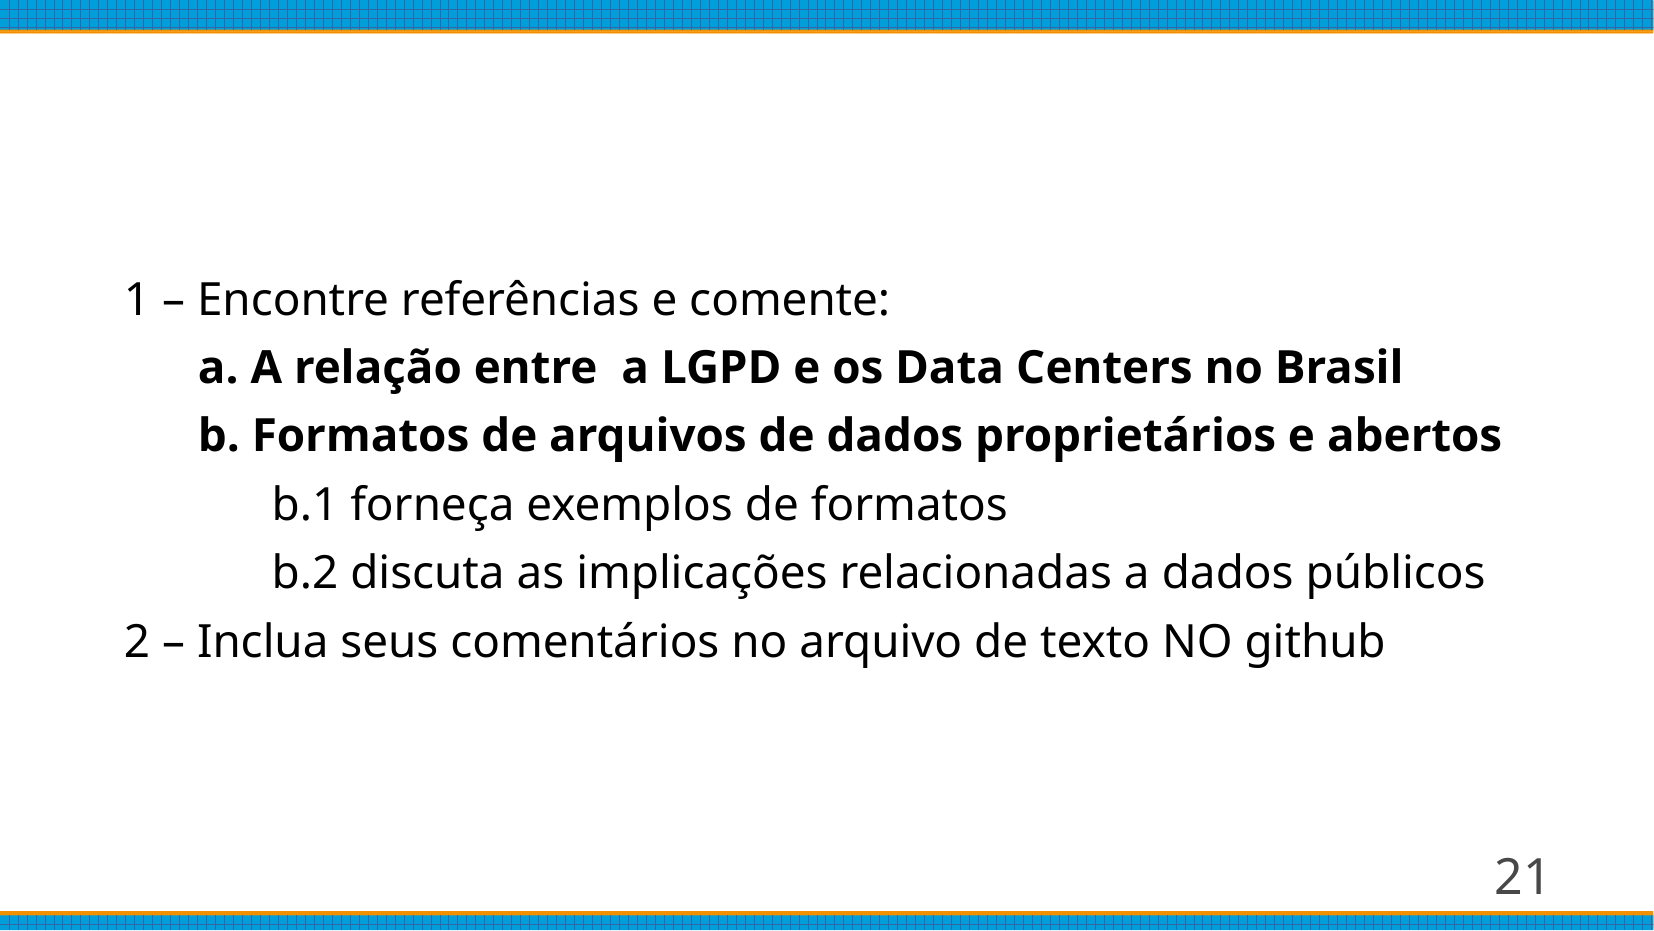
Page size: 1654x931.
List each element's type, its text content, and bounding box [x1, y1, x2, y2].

text_box 1 – Encontre referências e comente: a. A relação entre a LGPD e os Data Centers no Brasil b. Formatos de arquivos de dados proprietários e abertos b.1 forneça exemplos de formatos b.2 discuta as implicações relacionadas a dados públicos 2 – Inclua seus comentários no arquivo de texto NO github [118, 27, 1595, 909]
